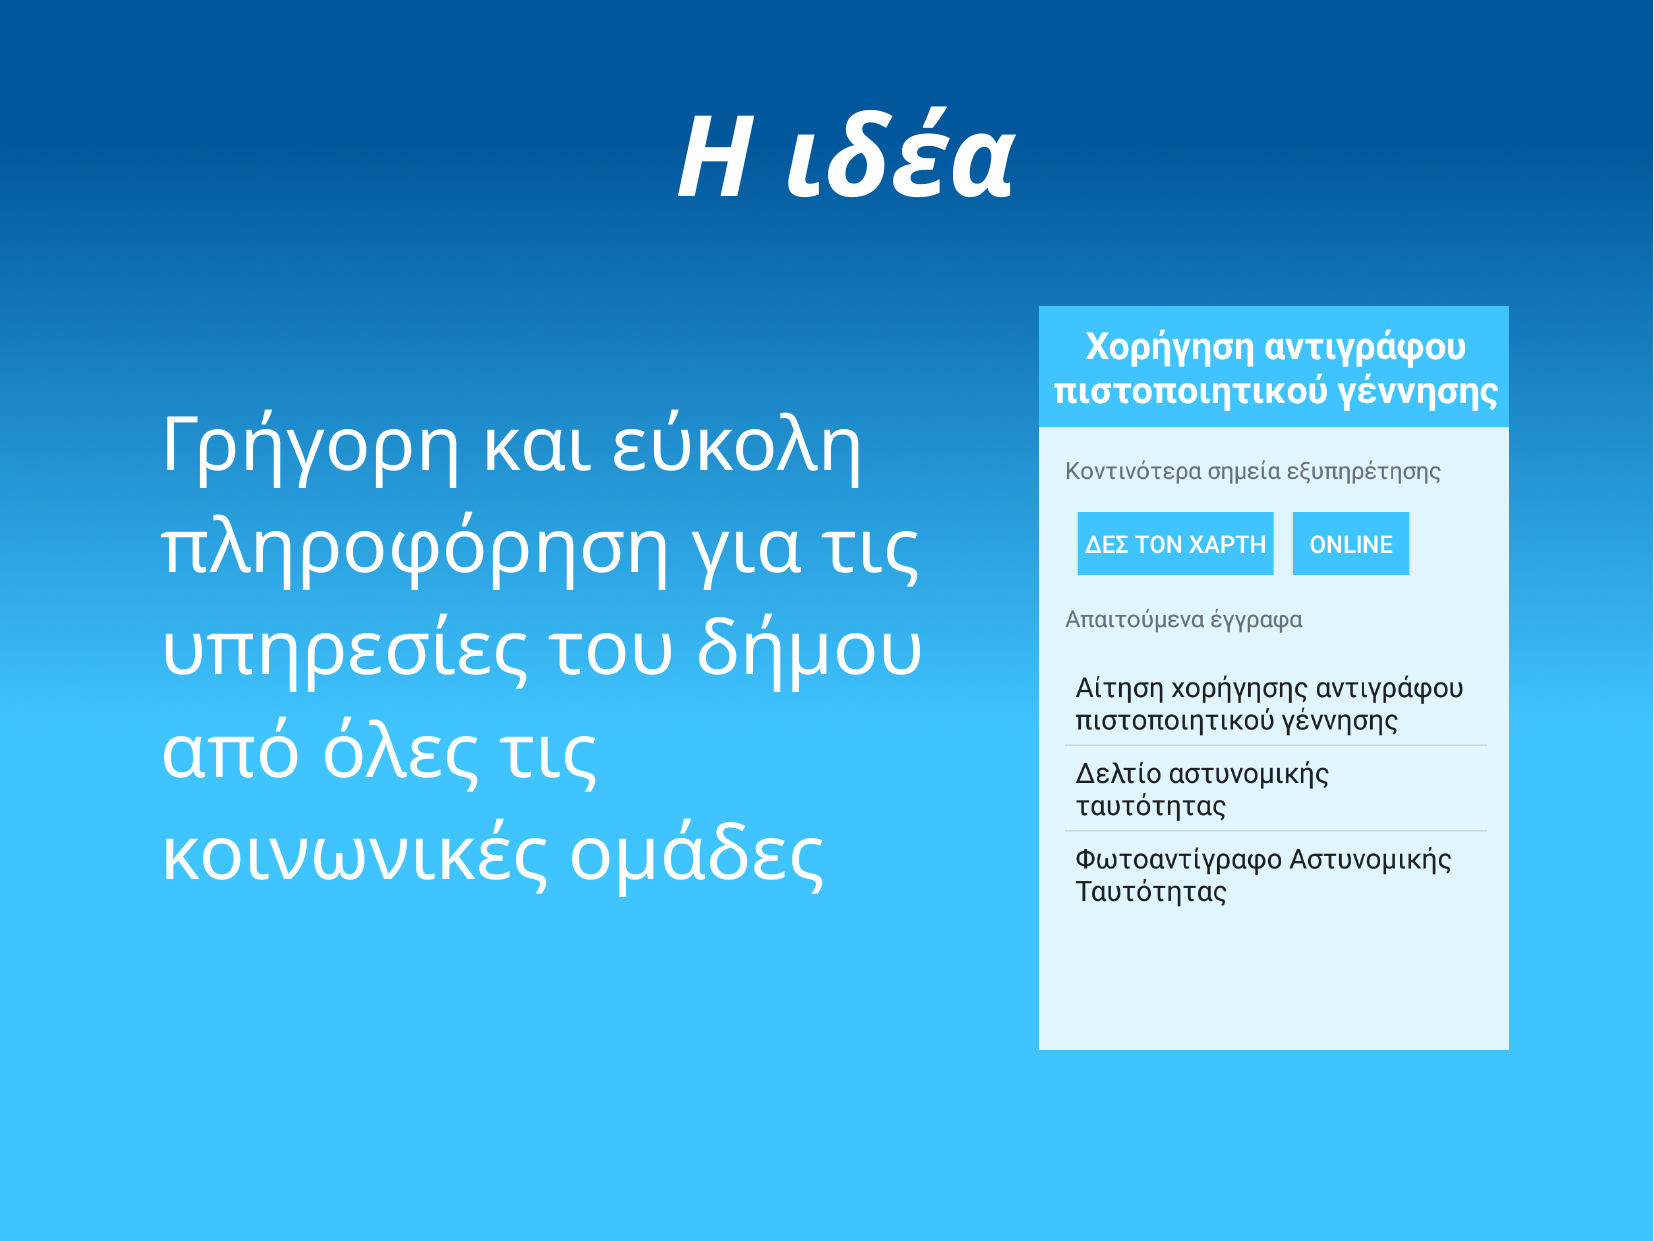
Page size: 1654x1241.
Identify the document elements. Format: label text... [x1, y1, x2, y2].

title Η ιδέα [82, 49, 1571, 257]
picture [0, 0, 1654, 1241]
list Γρήγορη και εύκολη πληροφόρηση για τις υπηρεσίες του δήμου από όλες τις κοινωνικές ομάδες [90, 390, 968, 961]
